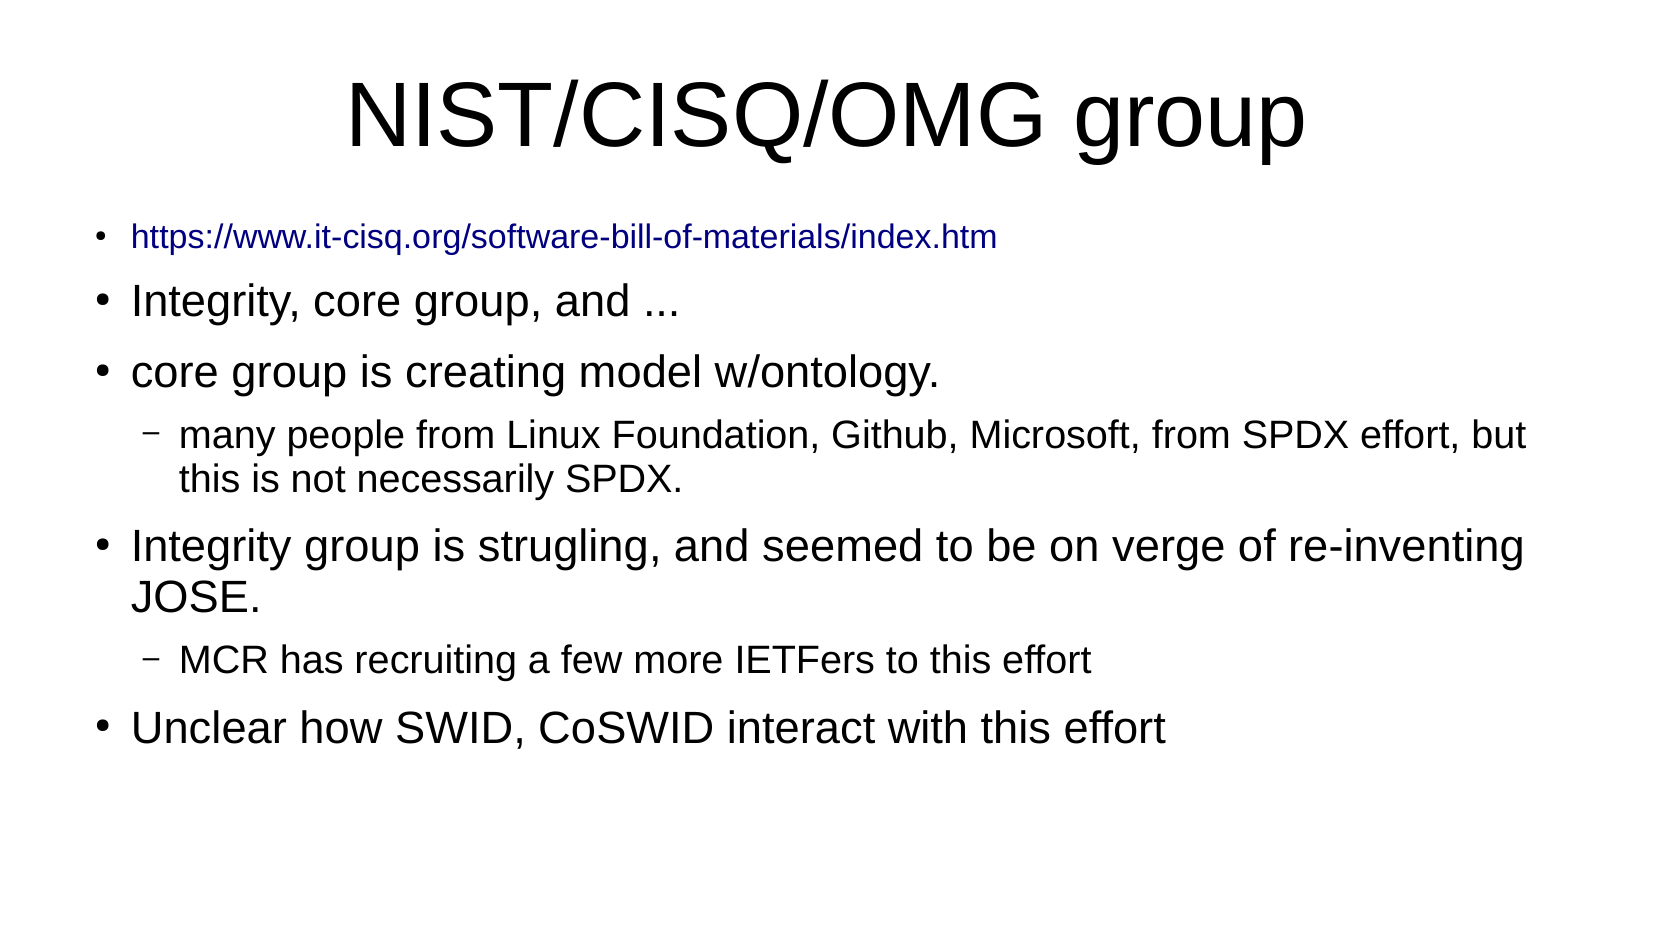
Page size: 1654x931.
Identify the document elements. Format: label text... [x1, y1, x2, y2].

title NIST/CISQ/OMG group [82, 37, 1571, 193]
list https://www.it-cisq.org/software-bill-of-materials/index.htm Integrity, core group, and ... core group is creating model w/ontology. many people from Linux Foundation, Github, Microsoft, from SPDX effort, but this is not necessarily SPDX. Integrity group is strugling, and seemed to be on verge of re-inventing JOSE. MCR has recruiting a few more IETFers to this effort Unclear how SWID, CoSWID interact with this effort [82, 217, 1571, 758]
